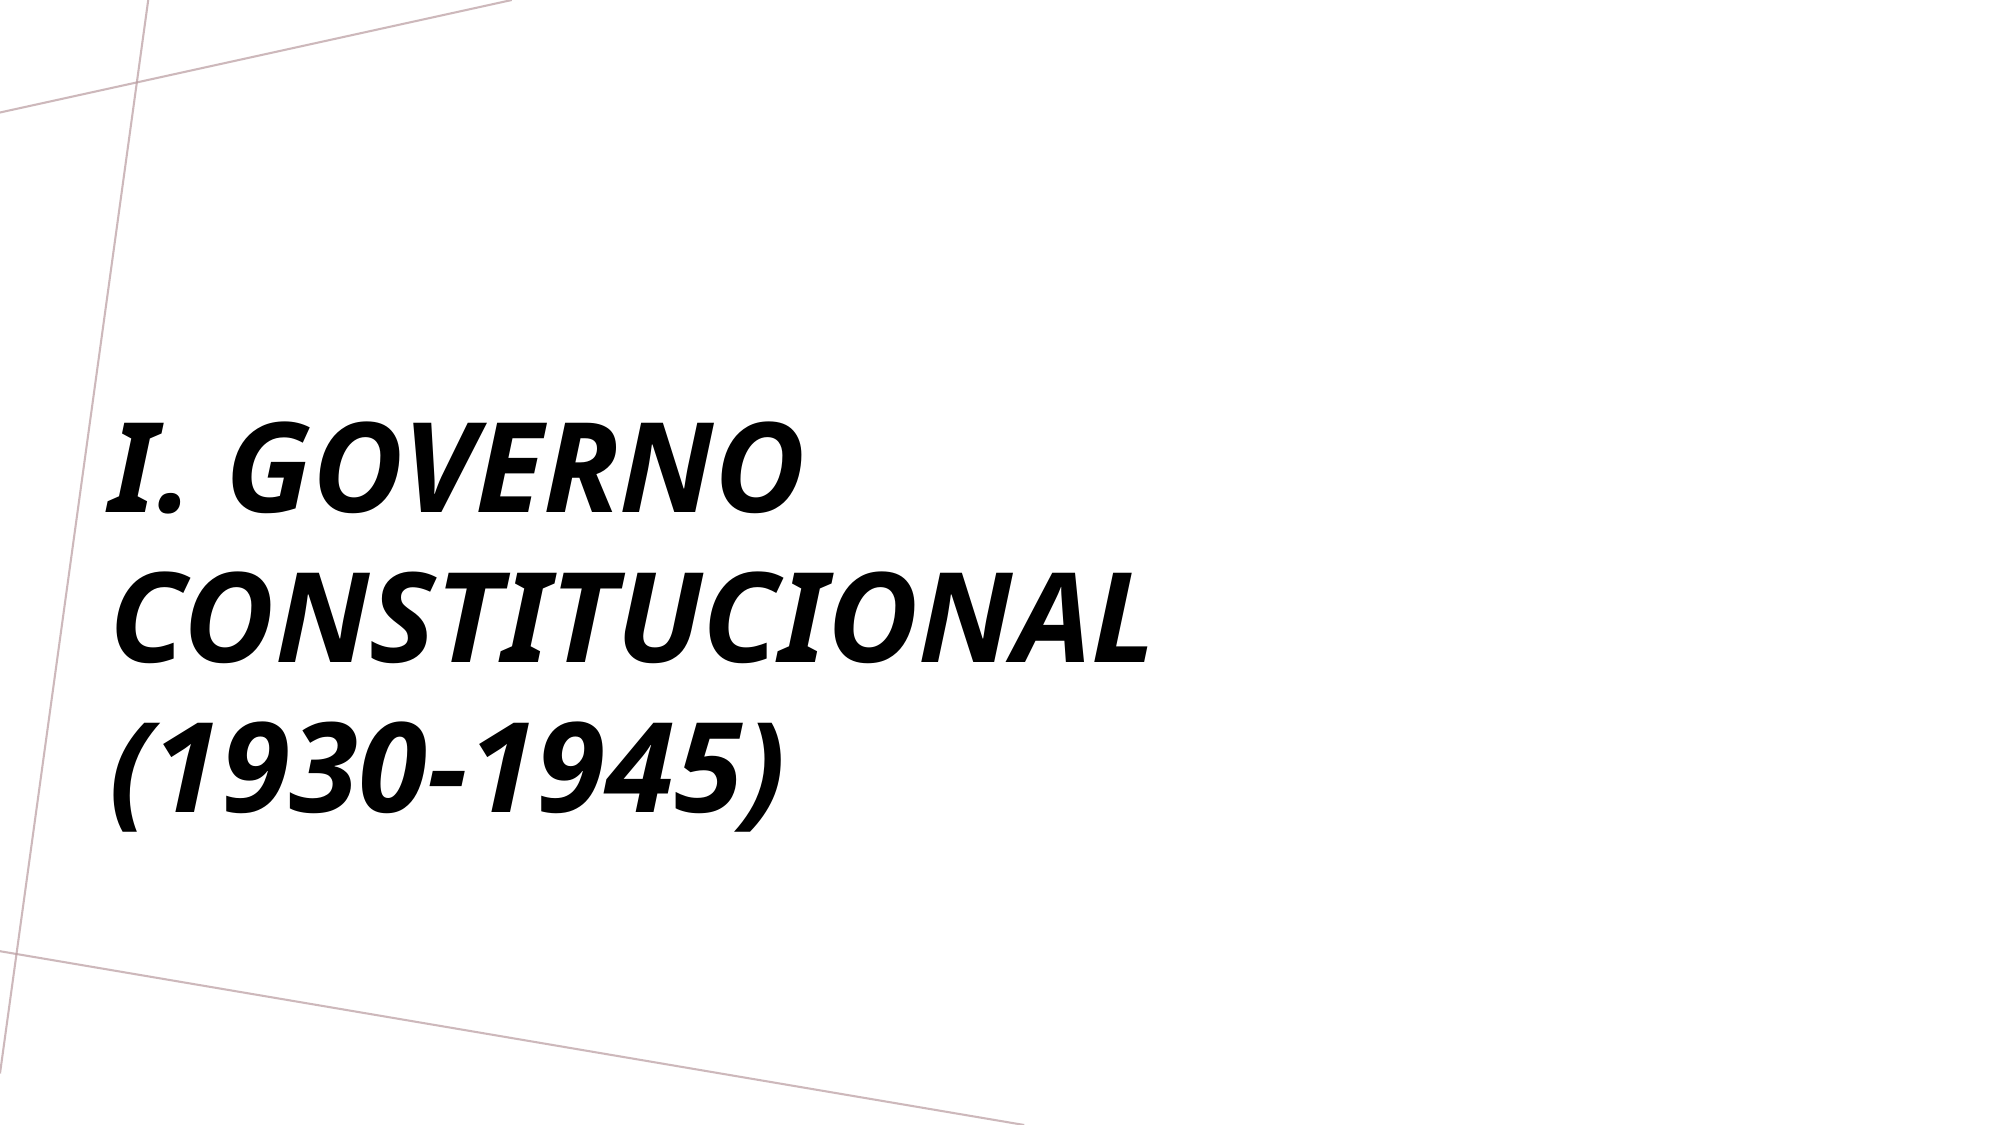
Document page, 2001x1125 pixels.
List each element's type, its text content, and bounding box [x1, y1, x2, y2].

text_box I. GOVERNO CONSTITUCIONAL (1930-1945) [94, 379, 1873, 850]
